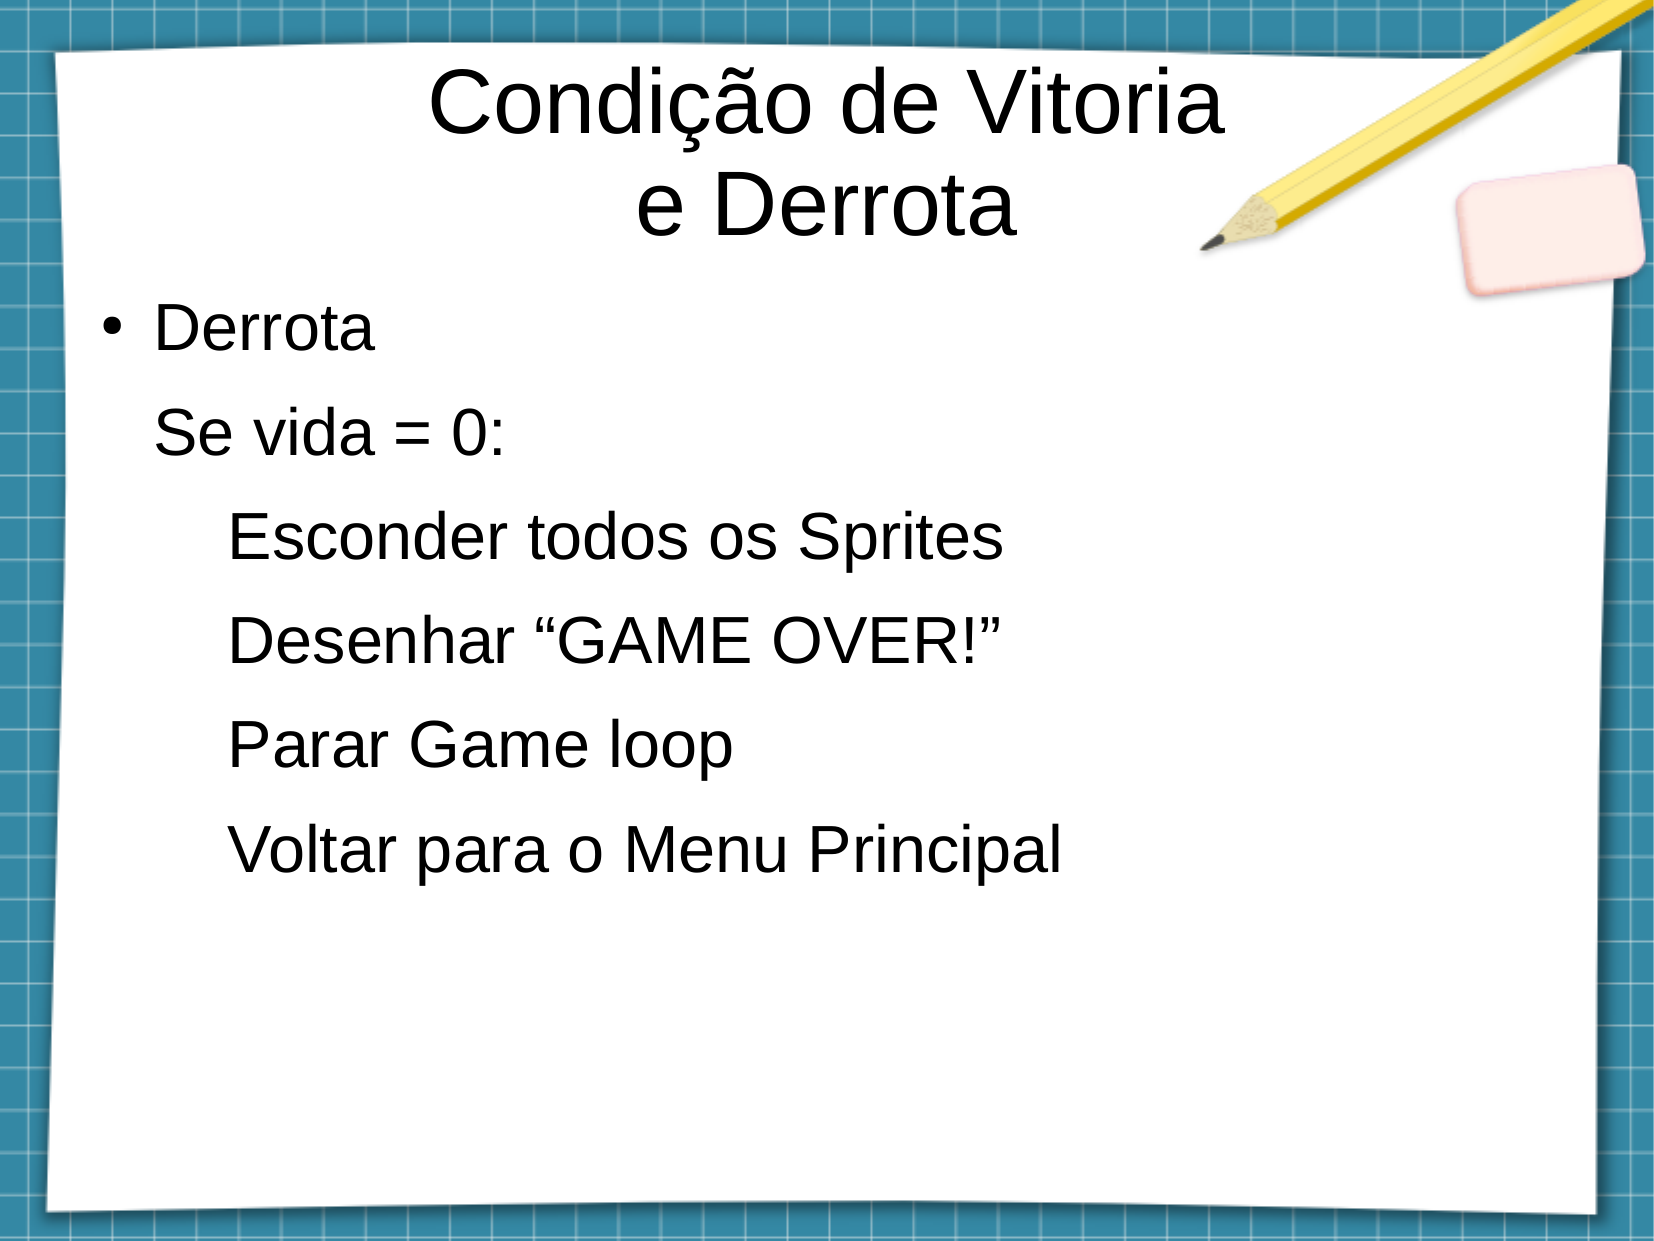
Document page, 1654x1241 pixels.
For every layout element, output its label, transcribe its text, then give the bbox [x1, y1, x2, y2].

title Condição de Vitoria e Derrota [82, 49, 1571, 257]
picture [0, 0, 1654, 1241]
list Derrota Se vida = 0: Esconder todos os Sprites Desenhar “GAME OVER!” Parar Game loop Voltar para o Menu Principal [82, 290, 1571, 1010]
